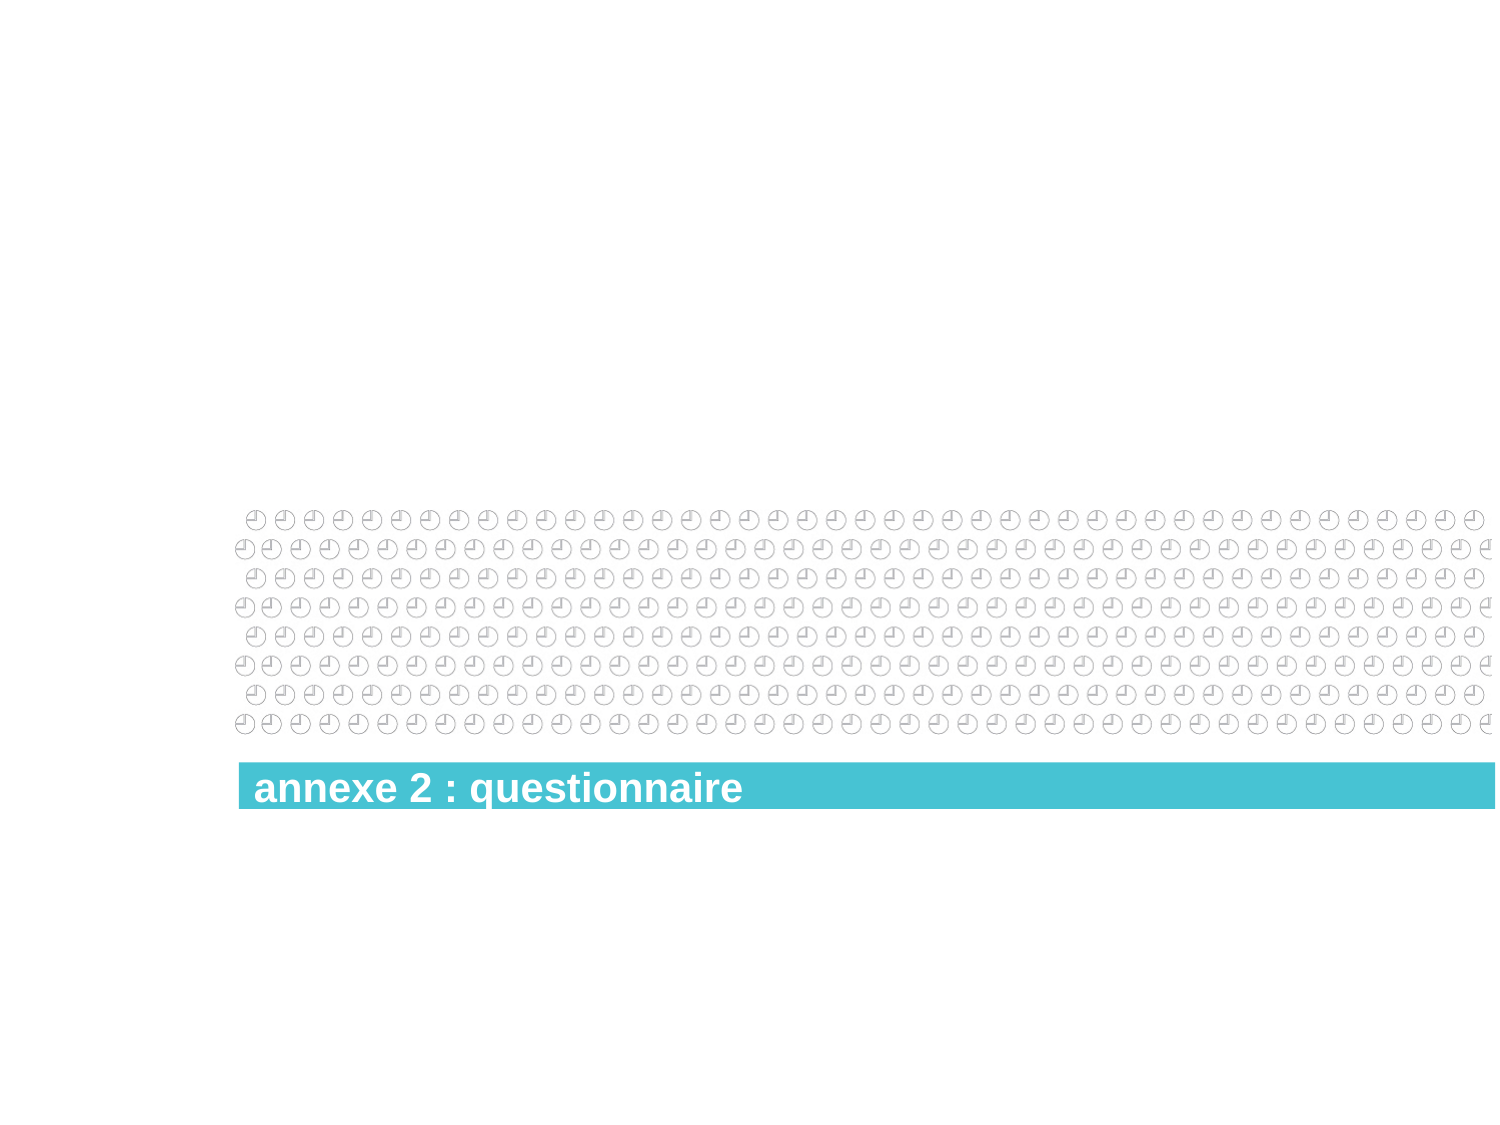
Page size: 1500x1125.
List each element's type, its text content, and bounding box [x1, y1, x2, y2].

title annexe 2 : questionnaire [238, 762, 1496, 809]
picture [235, 509, 1492, 735]
